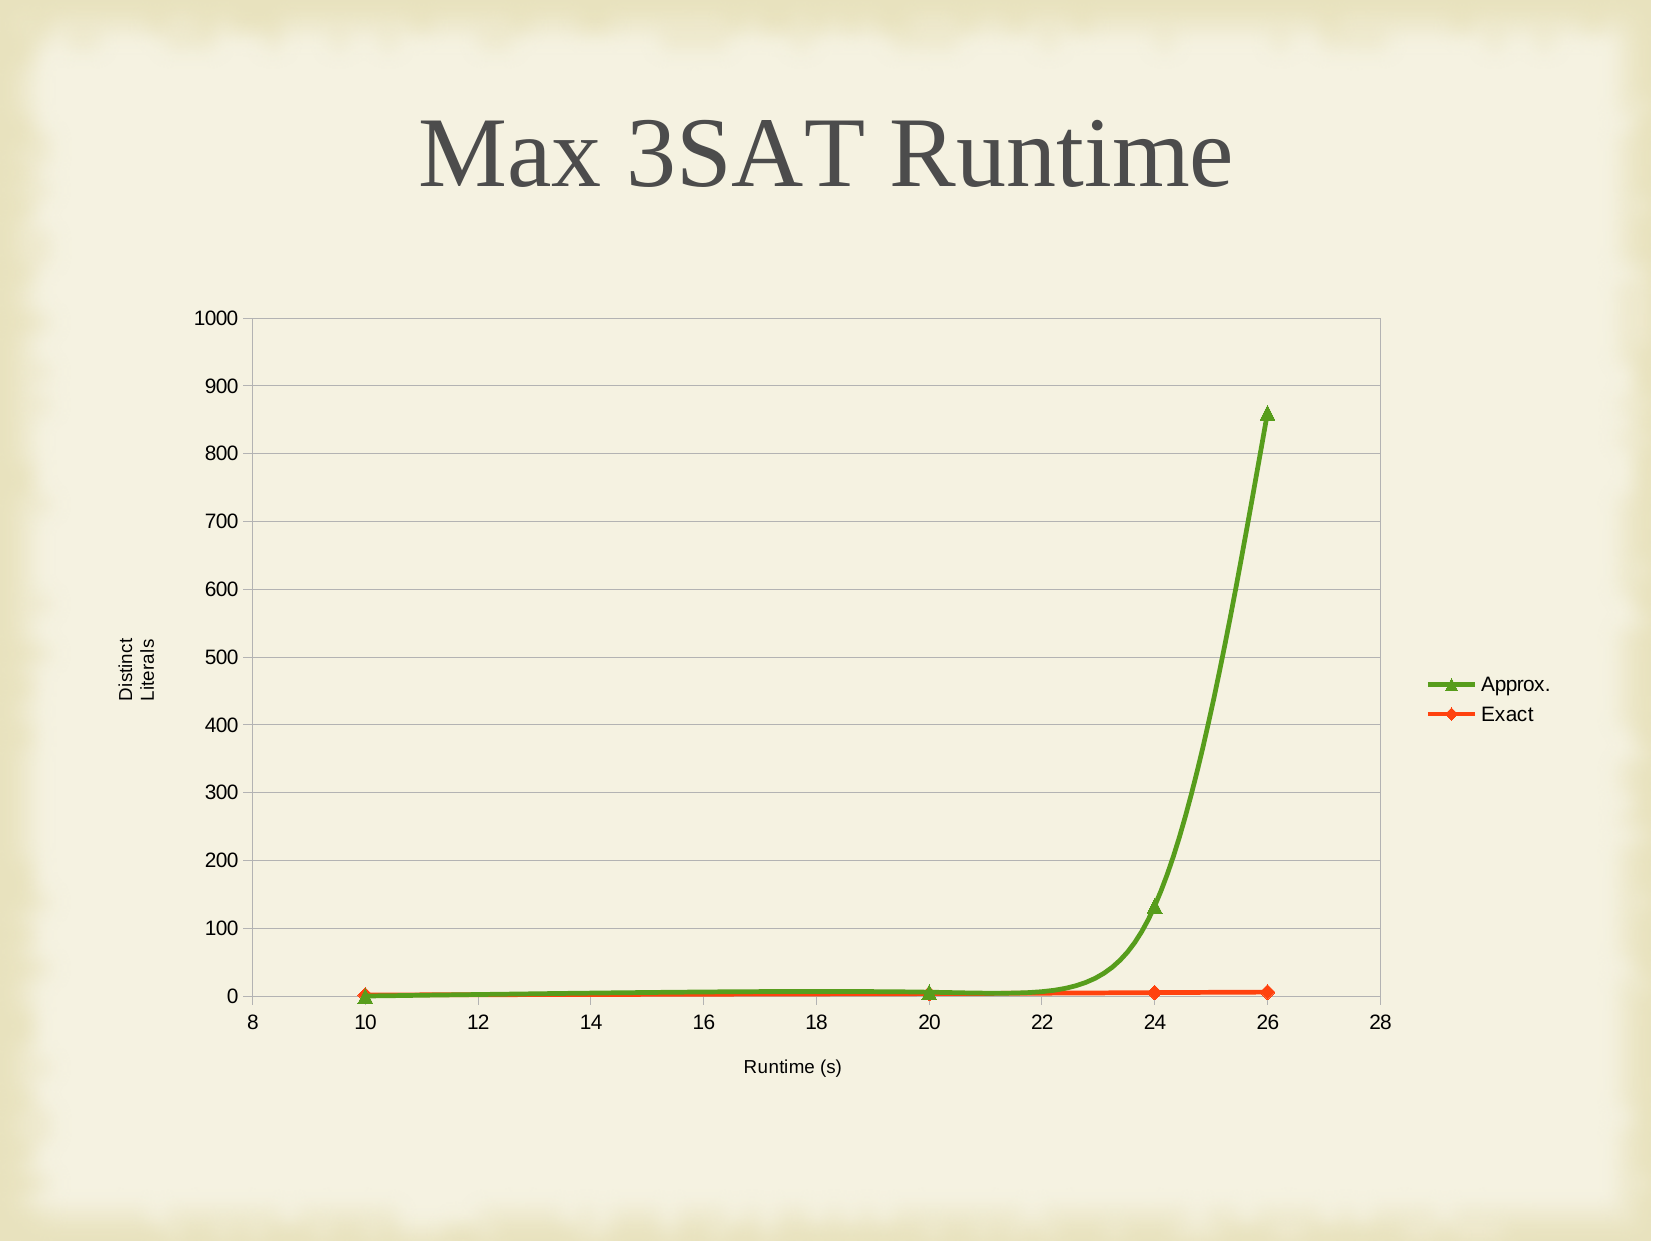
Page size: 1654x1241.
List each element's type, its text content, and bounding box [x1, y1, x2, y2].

title Max 3SAT Runtime [82, 49, 1571, 257]
picture [0, 0, 1651, 1241]
chart [82, 290, 1571, 1109]
